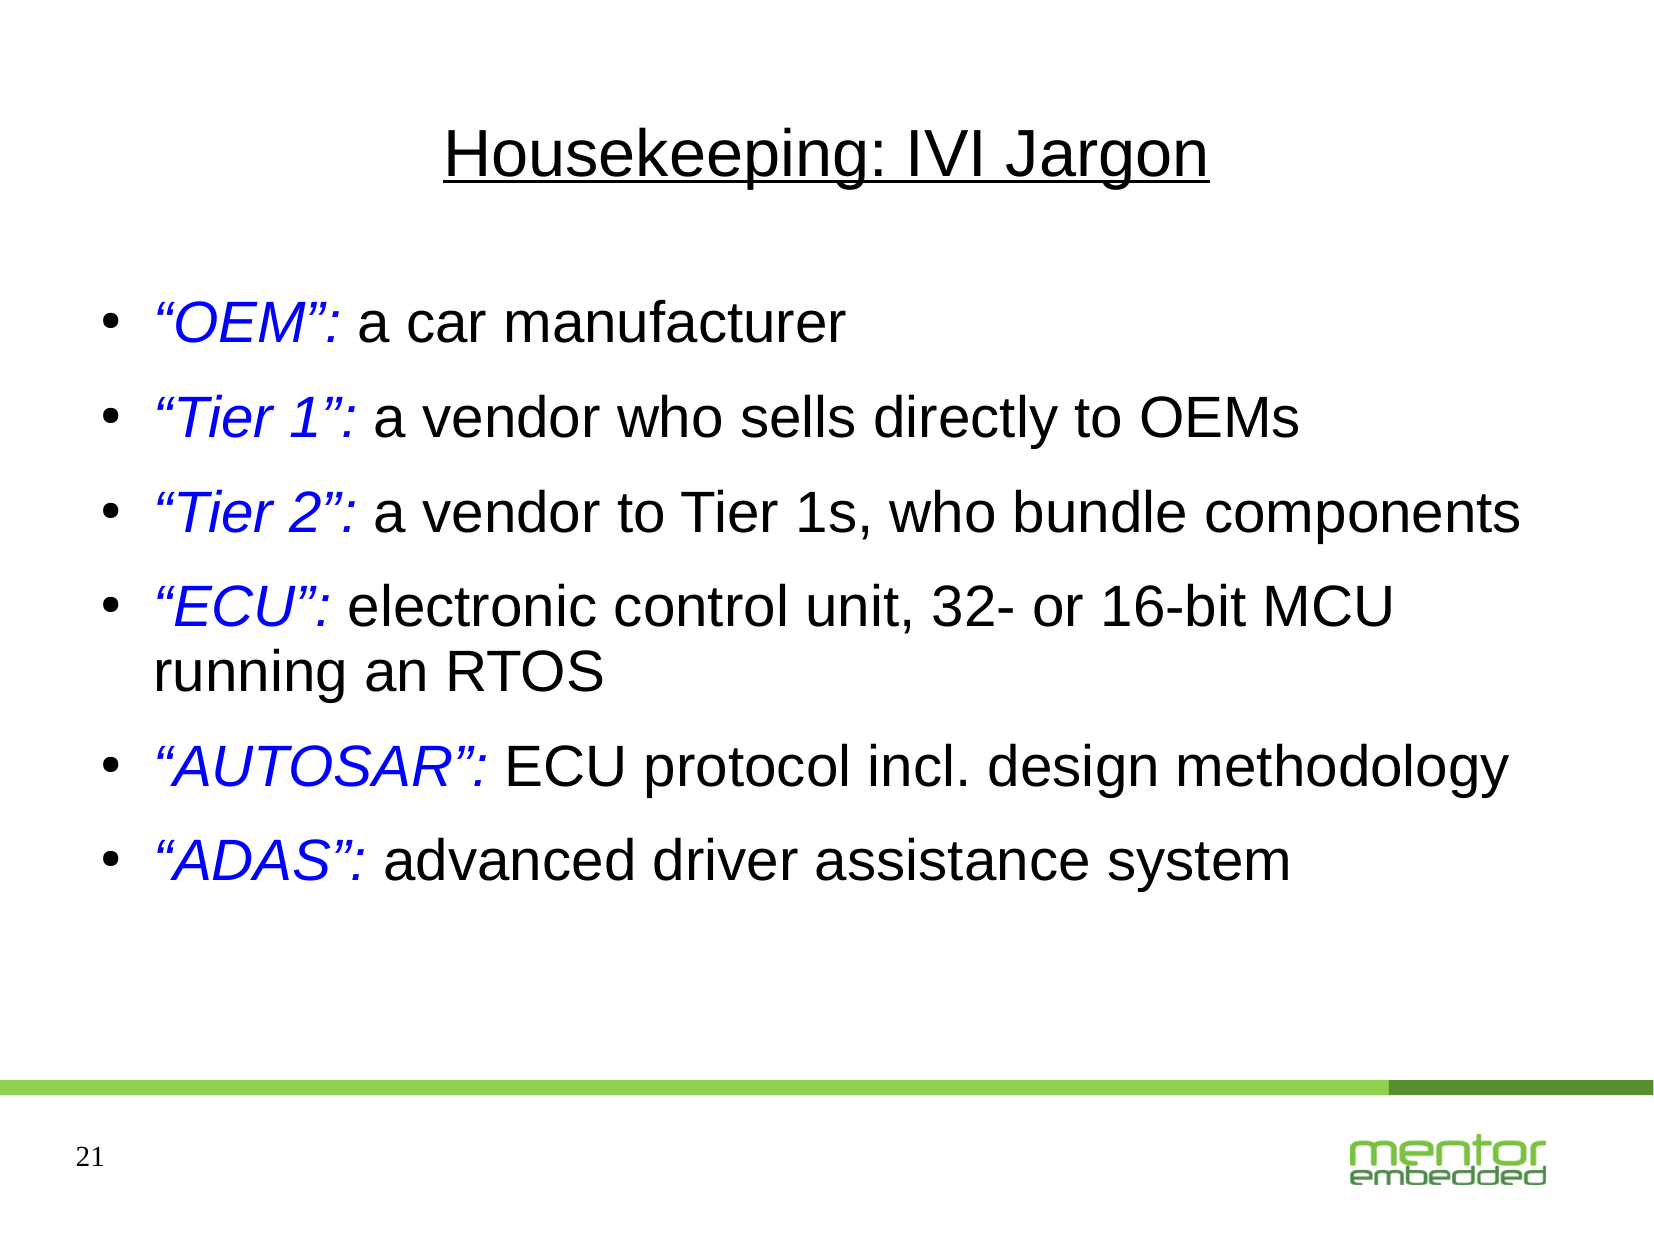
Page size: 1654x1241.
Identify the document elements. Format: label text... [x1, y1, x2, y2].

title Housekeeping: IVI Jargon [82, 49, 1571, 257]
list “OEM”: a car manufacturer “Tier 1”: a vendor who sells directly to OEMs “Tier 2”: a vendor to Tier 1s, who bundle components “ECU”: electronic control unit, 32- or 16-bit MCU running an RTOS “AUTOSAR”: ECU protocol incl. design methodology “ADAS”: advanced driver assistance system [82, 290, 1538, 1010]
picture [1350, 1134, 1546, 1185]
